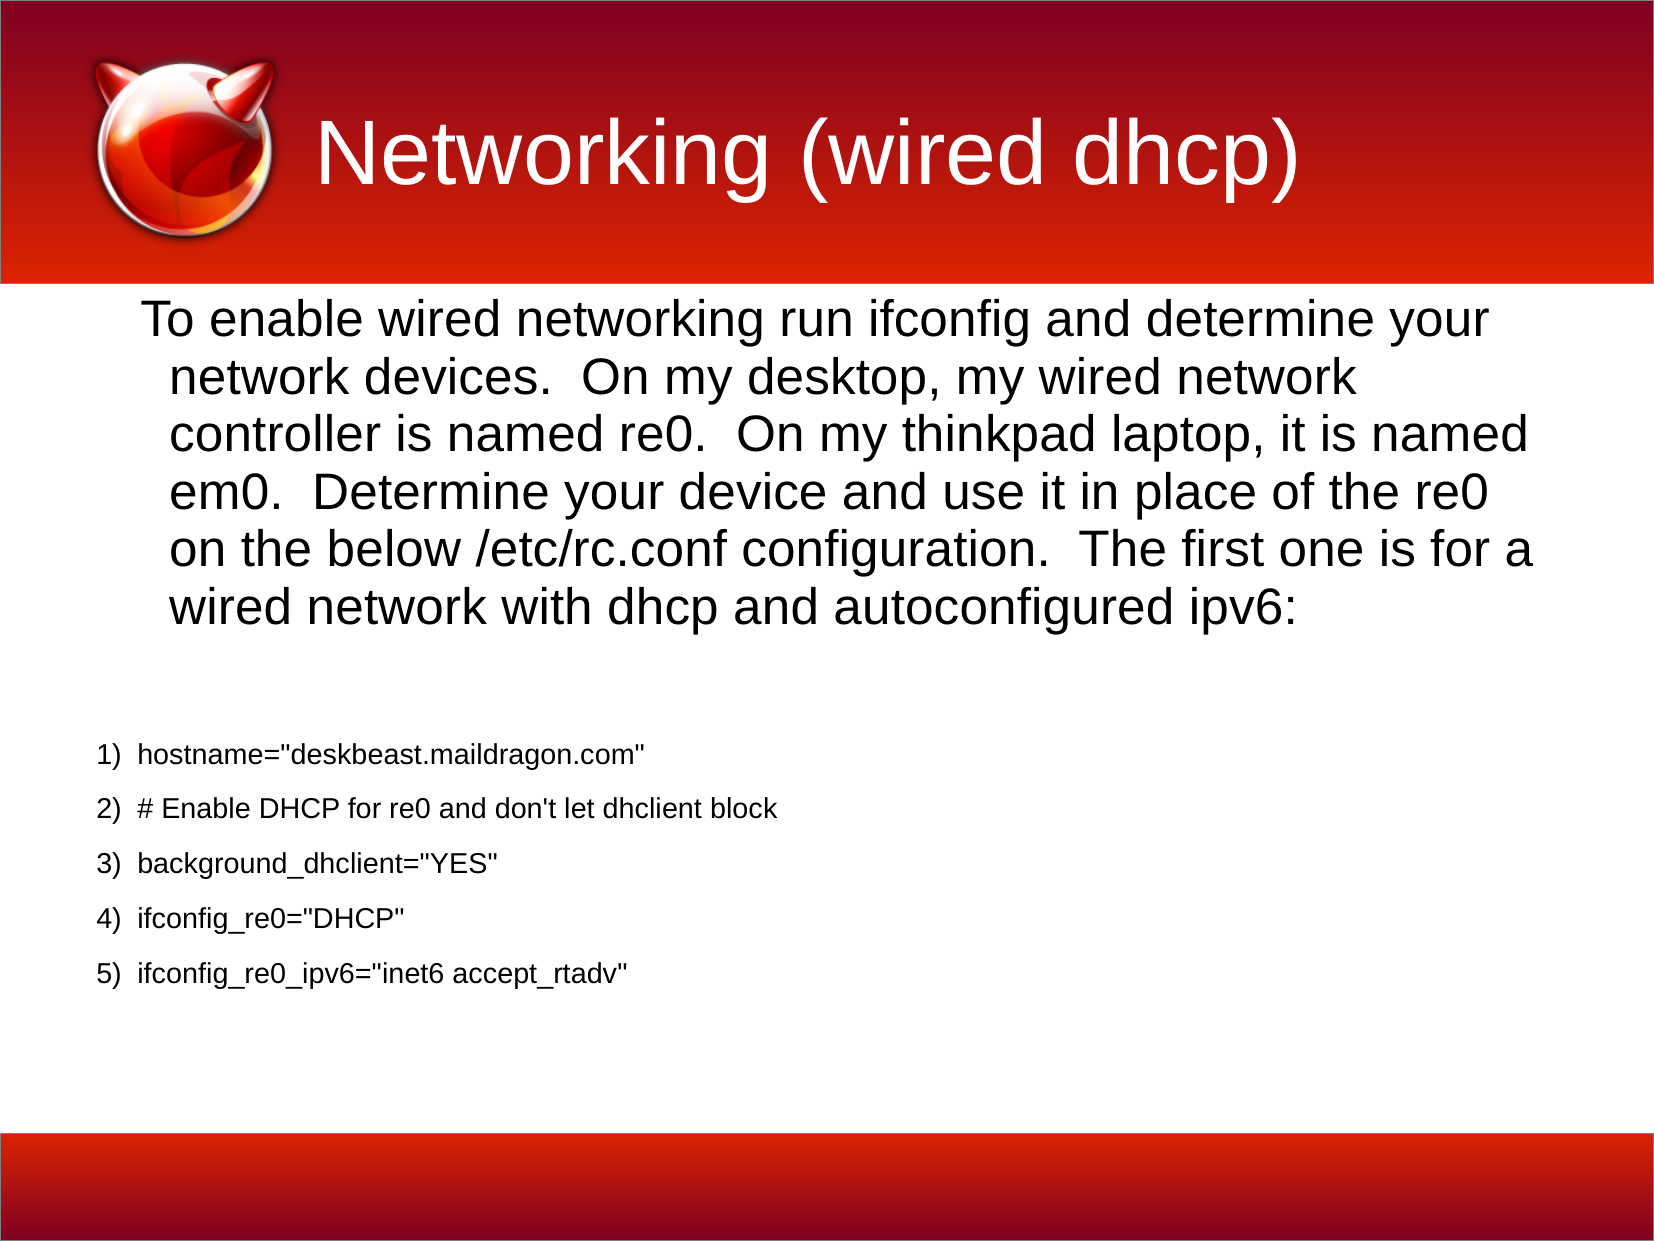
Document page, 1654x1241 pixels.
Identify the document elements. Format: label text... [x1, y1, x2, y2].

title Networking (wired dhcp) [82, 49, 1536, 257]
list To enable wired networking run ifconfig and determine your network devices. On my desktop, my wired network controller is named re0. On my thinkpad laptop, it is named em0. Determine your device and use it in place of the re0 on the below /etc/rc.conf configuration. The first one is for a wired network with dhcp and autoconfigured ipv6: hostname="deskbeast.maildragon.com" # Enable DHCP for re0 and don't let dhclient block background_dhclient="YES" ifconfig_re0="DHCP" ifconfig_re0_ipv6="inet6 accept_rtadv" [82, 290, 1538, 1010]
